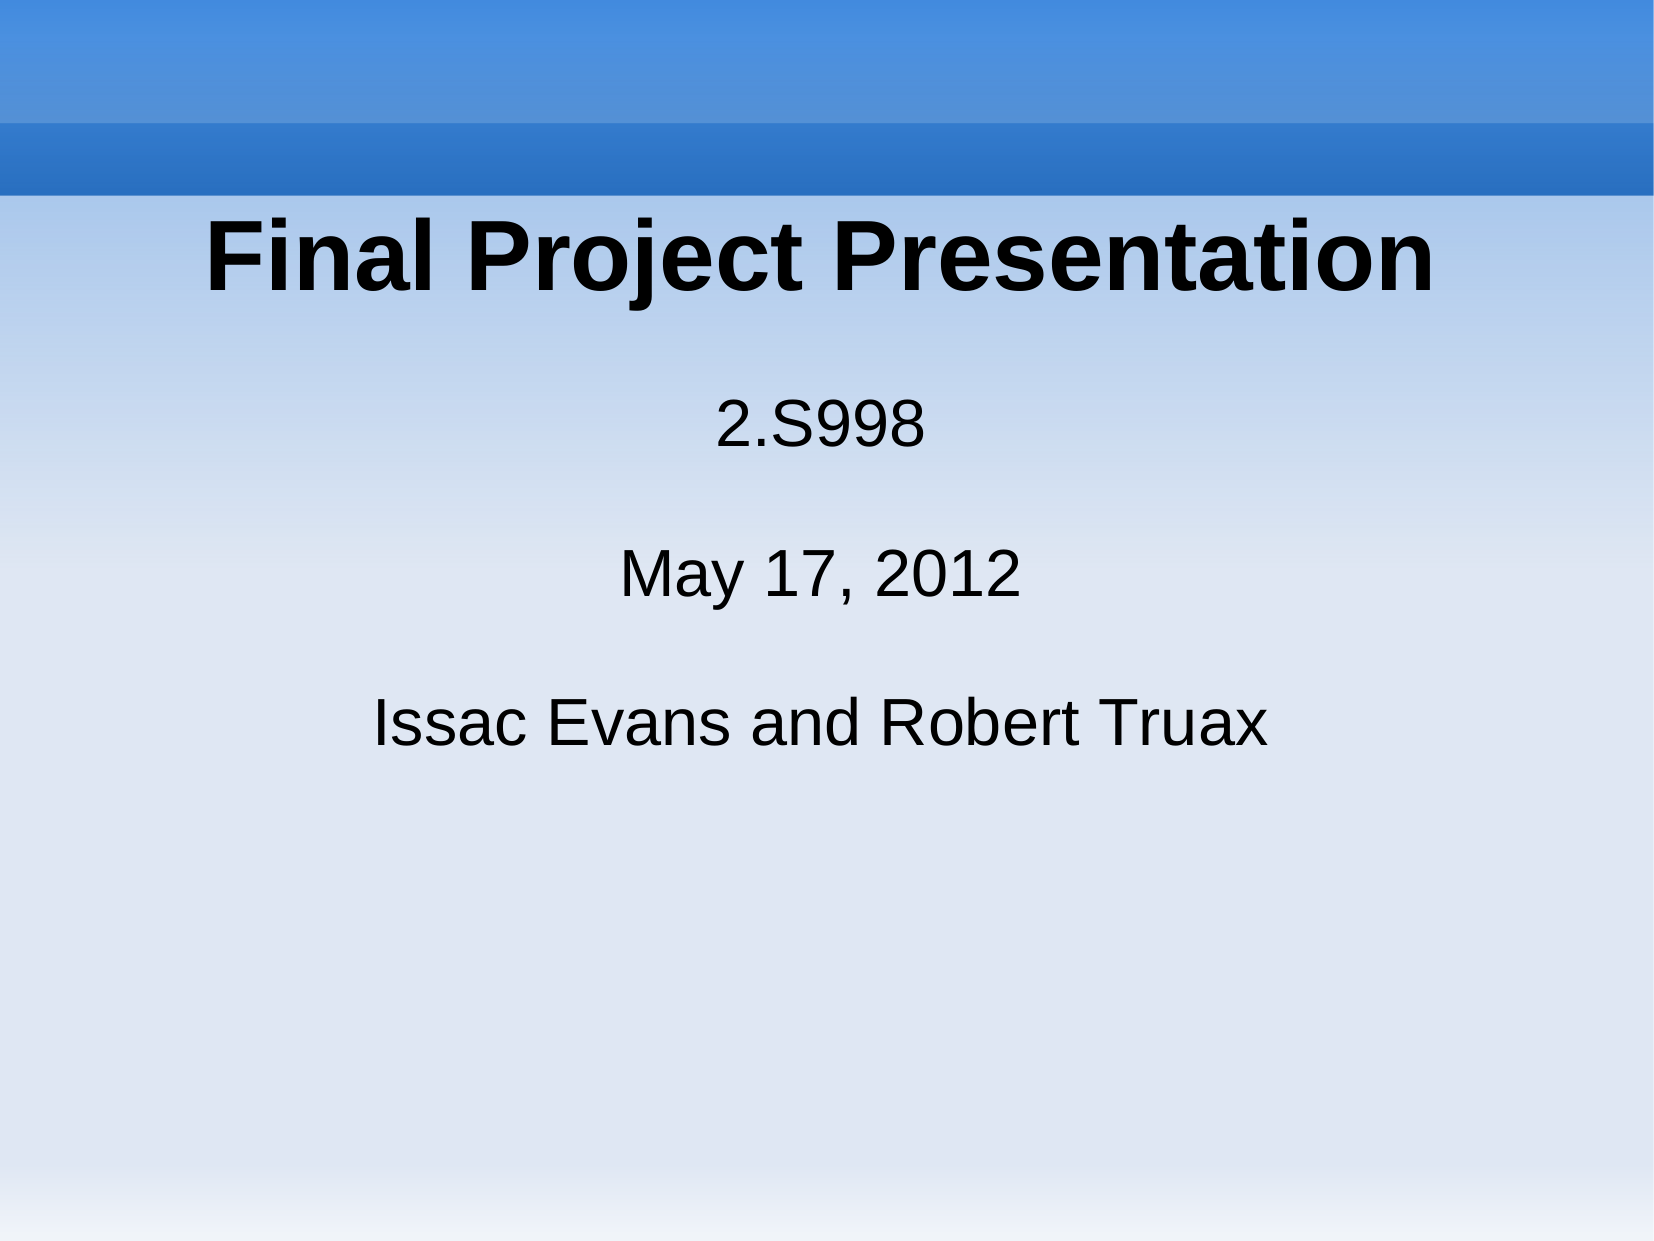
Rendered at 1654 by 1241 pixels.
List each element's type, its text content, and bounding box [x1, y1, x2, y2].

picture [0, 0, 1654, 1241]
subtitle Final Project Presentation 2.S998 May 17, 2012 Issac Evans and Robert Truax [76, 0, 1565, 1109]
